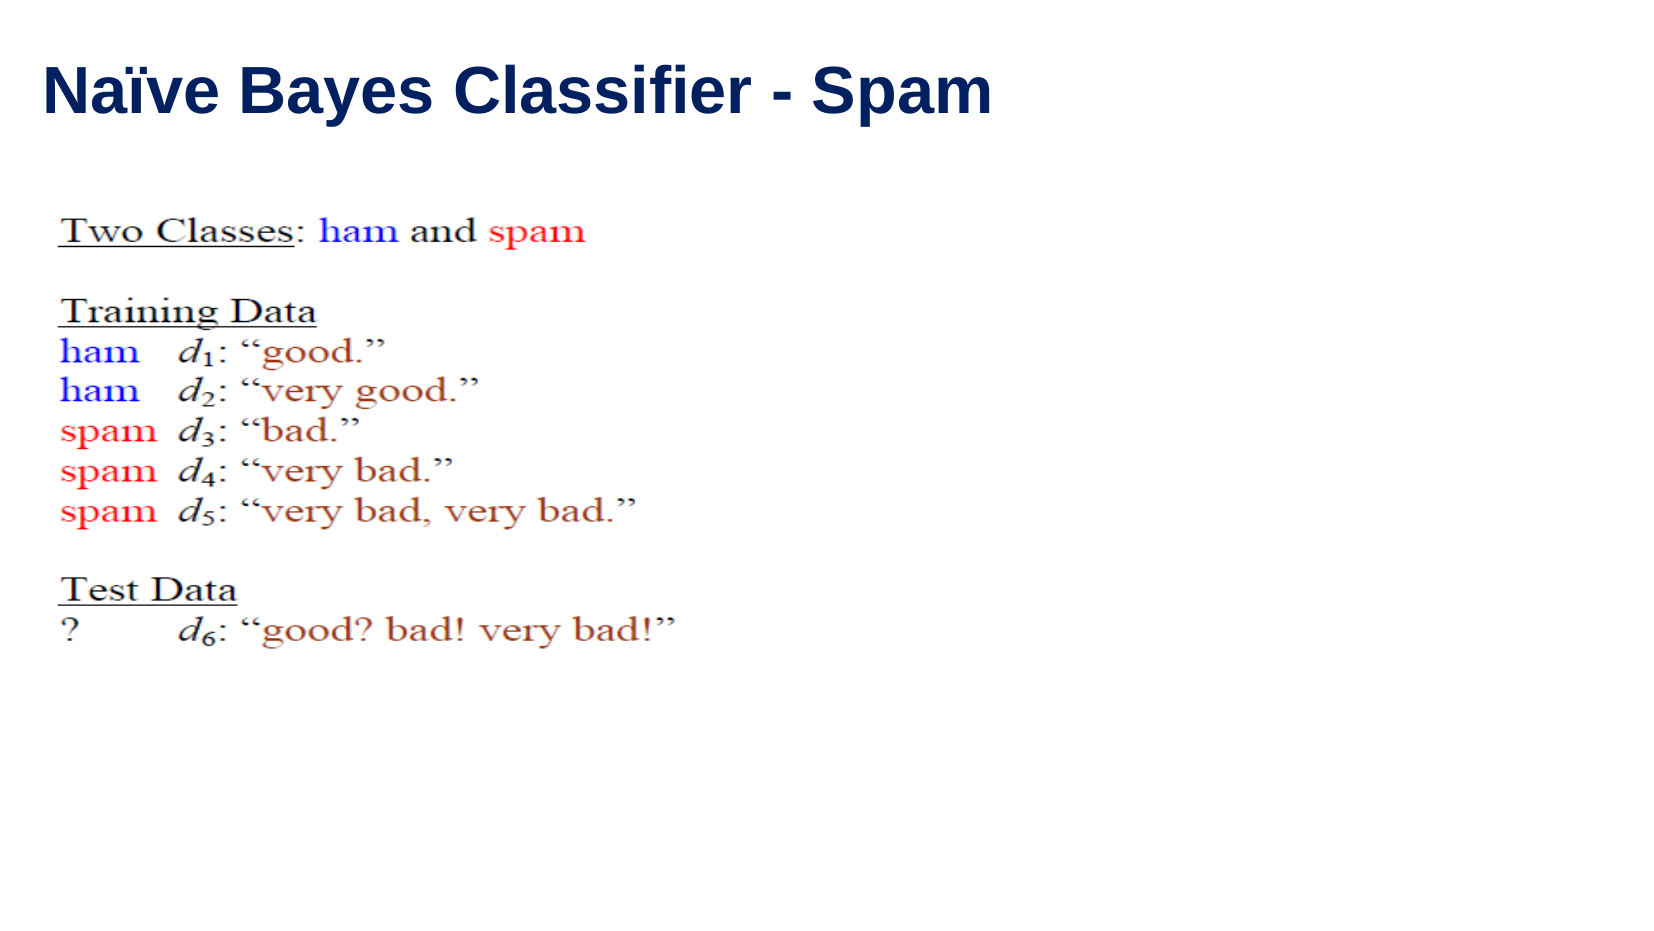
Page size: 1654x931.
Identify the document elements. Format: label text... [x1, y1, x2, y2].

picture [53, 211, 680, 650]
title Naïve Bayes Classifier - Spam [27, 20, 1208, 135]
